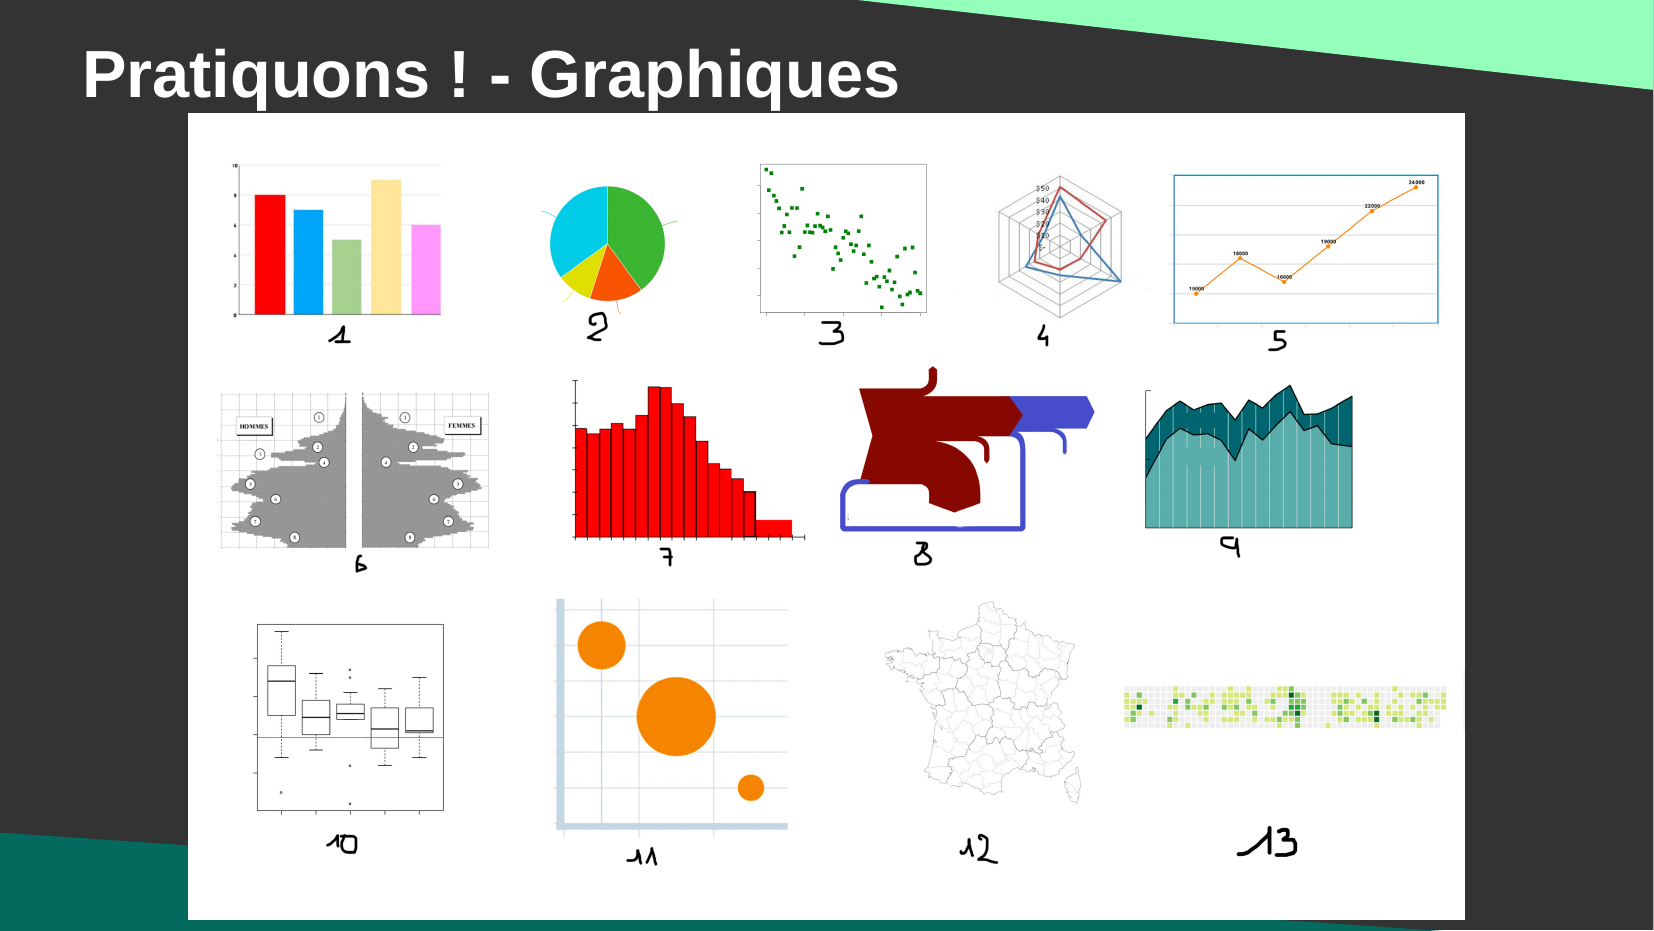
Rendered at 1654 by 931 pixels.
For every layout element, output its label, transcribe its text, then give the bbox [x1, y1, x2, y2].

text_box [857, 0, 1654, 90]
title Pratiquons ! - Graphiques [82, 37, 1571, 114]
picture [188, 113, 1465, 920]
